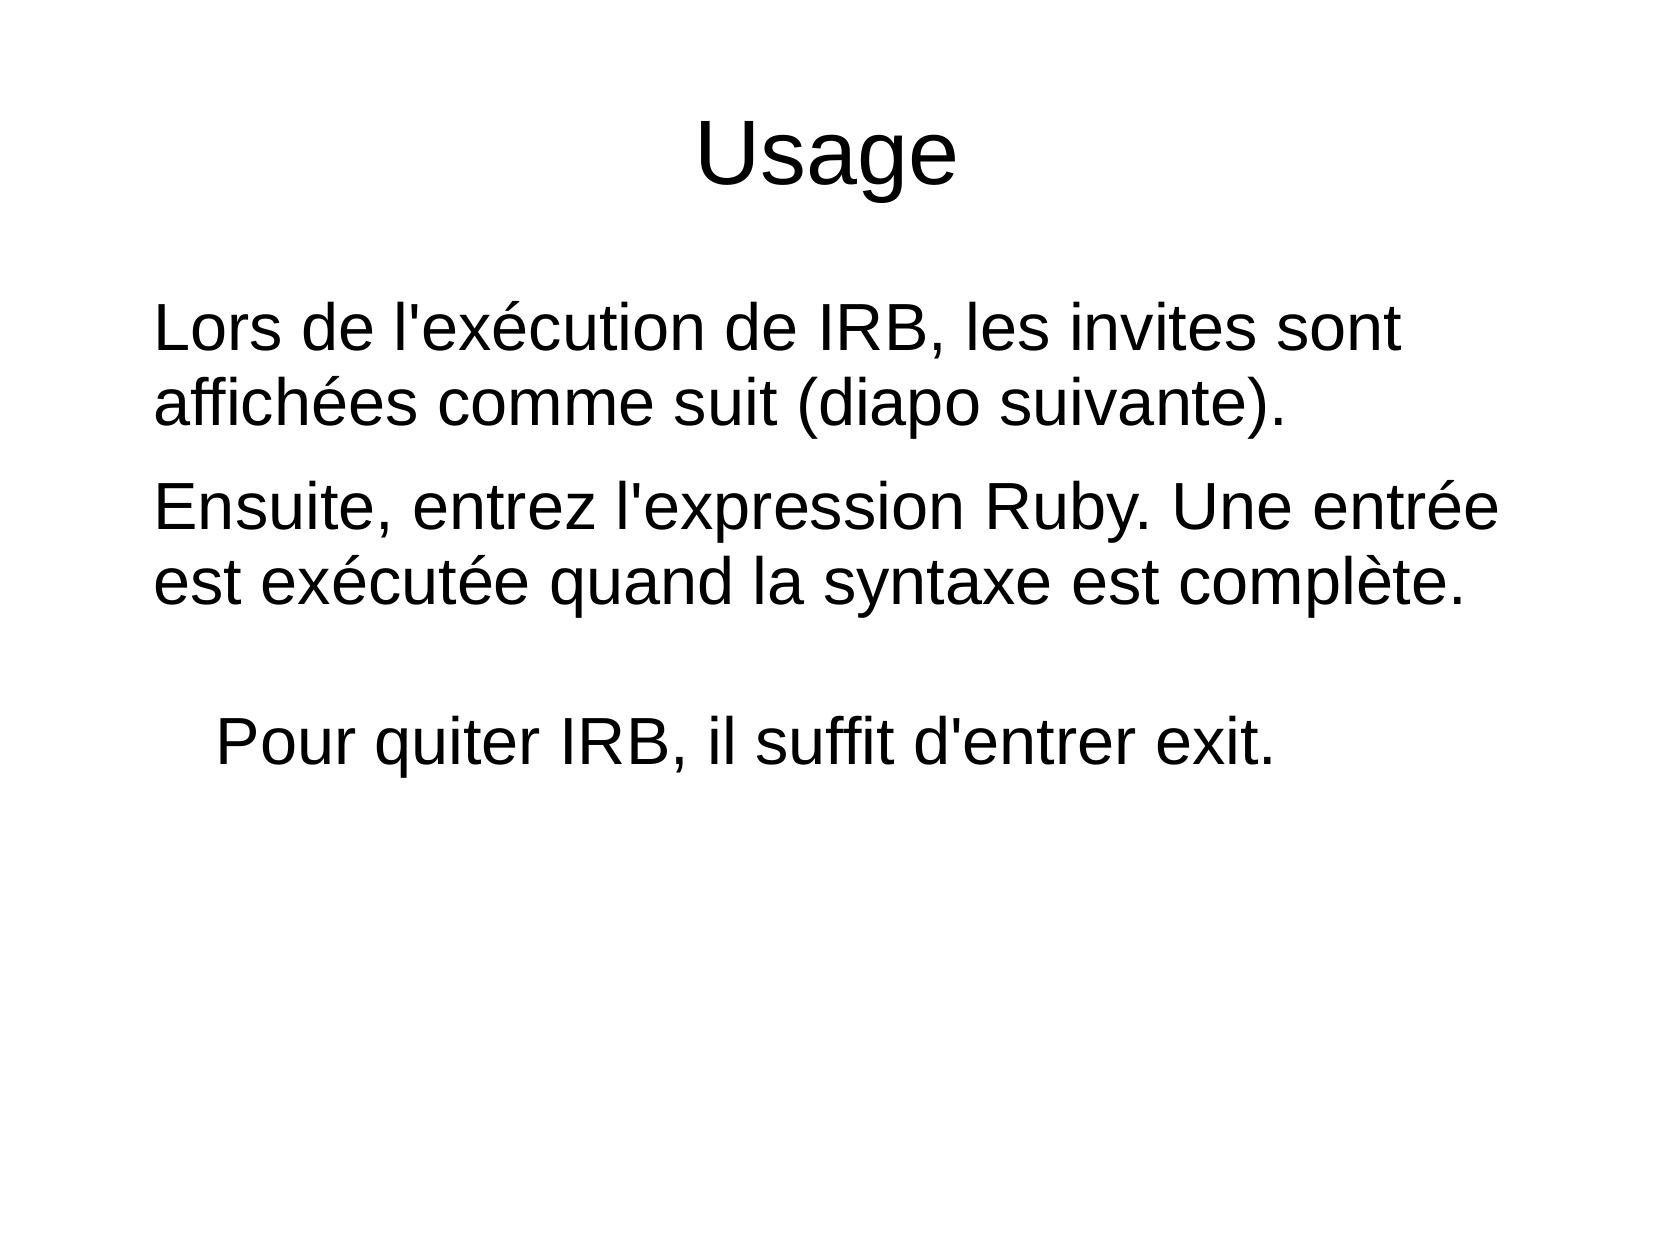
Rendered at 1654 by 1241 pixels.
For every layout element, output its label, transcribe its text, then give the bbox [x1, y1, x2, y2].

text_box Pour quiter IRB, il suffit d'entrer exit. [200, 696, 1297, 787]
title Usage [82, 49, 1571, 257]
list Lors de l'exécution de IRB, les invites sont affichées comme suit (diapo suivante). Ensuite, entrez l'expression Ruby. Une entrée est exécutée quand la syntaxe est complète. [82, 290, 1571, 1010]
